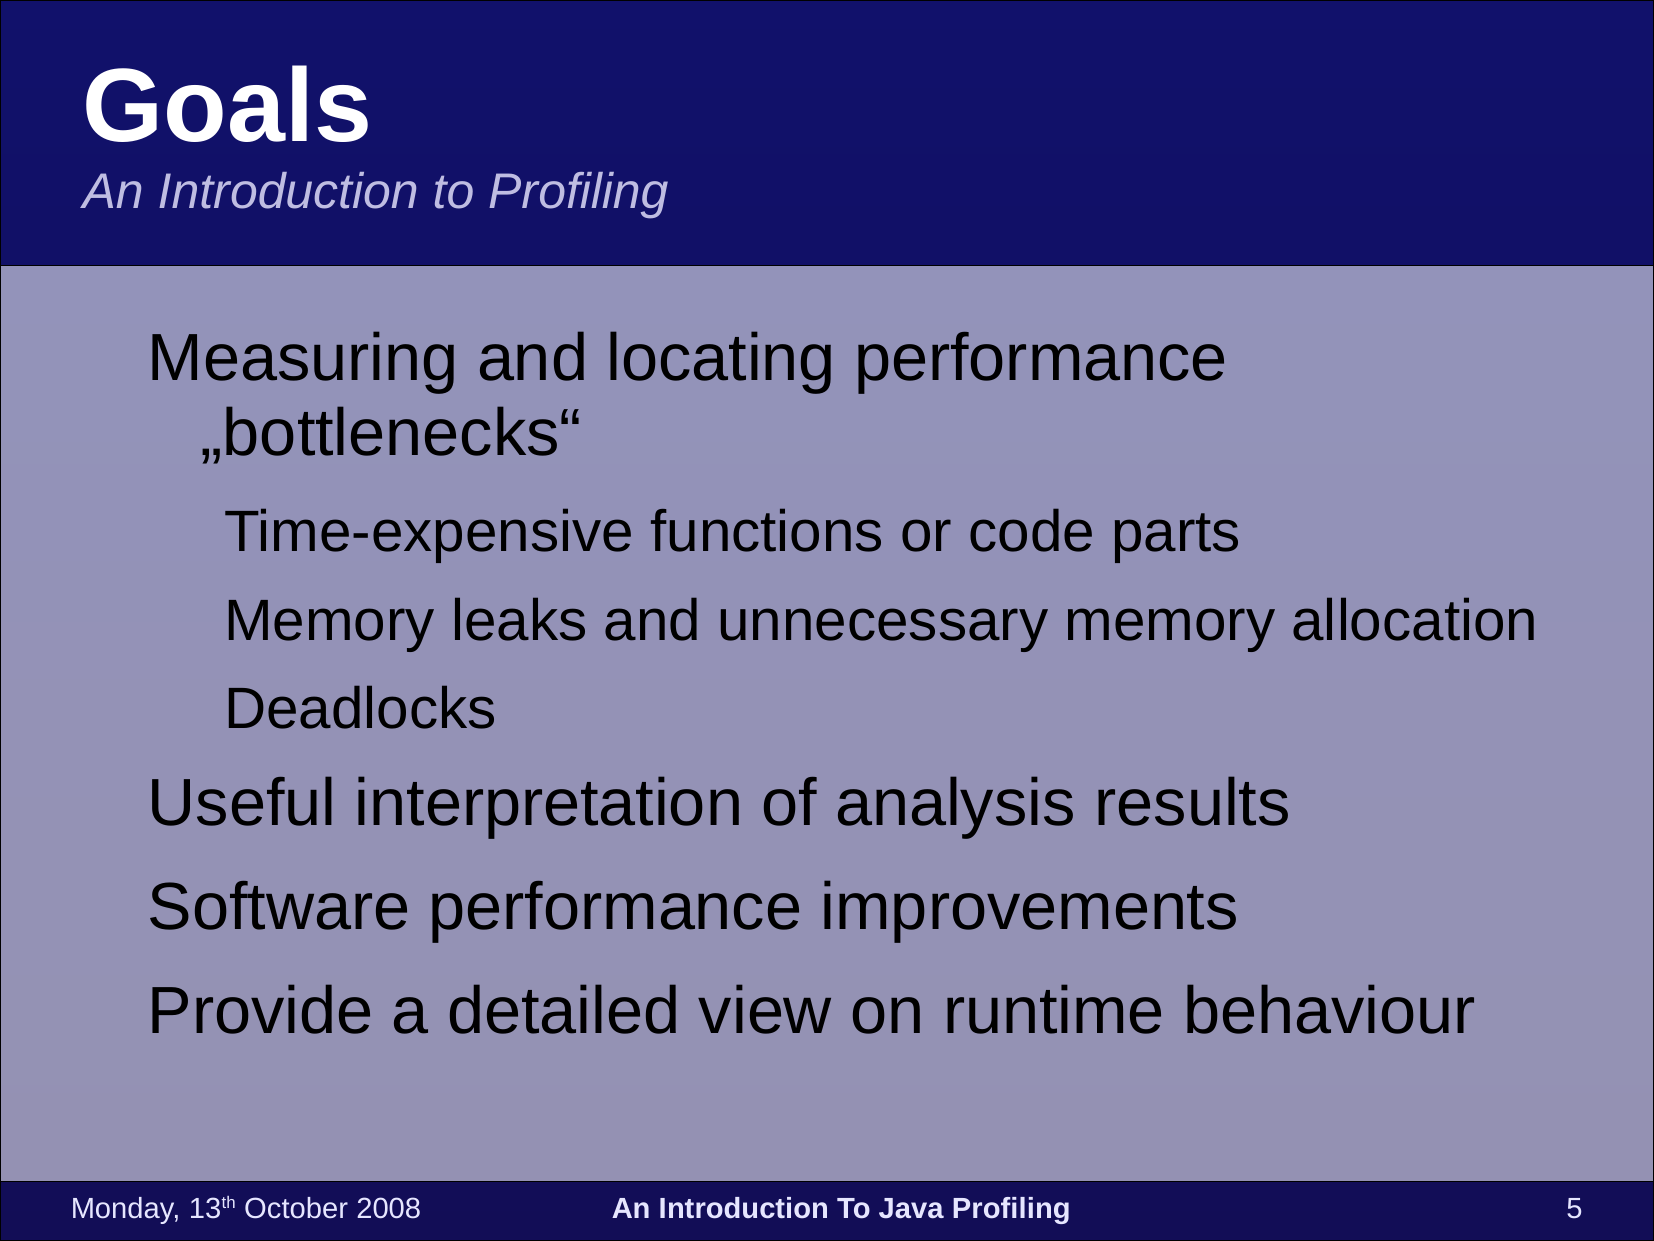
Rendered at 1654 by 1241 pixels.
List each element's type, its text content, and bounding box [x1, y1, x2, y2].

title Goals An Introduction to Profiling [82, 0, 1571, 266]
list Measuring and locating performance „bottlenecks“ Time-expensive functions or code parts Memory leaks and unnecessary memory allocation Deadlocks Useful interpretation of analysis results Software performance improvements Provide a detailed view on runtime behaviour [129, 319, 1619, 1139]
